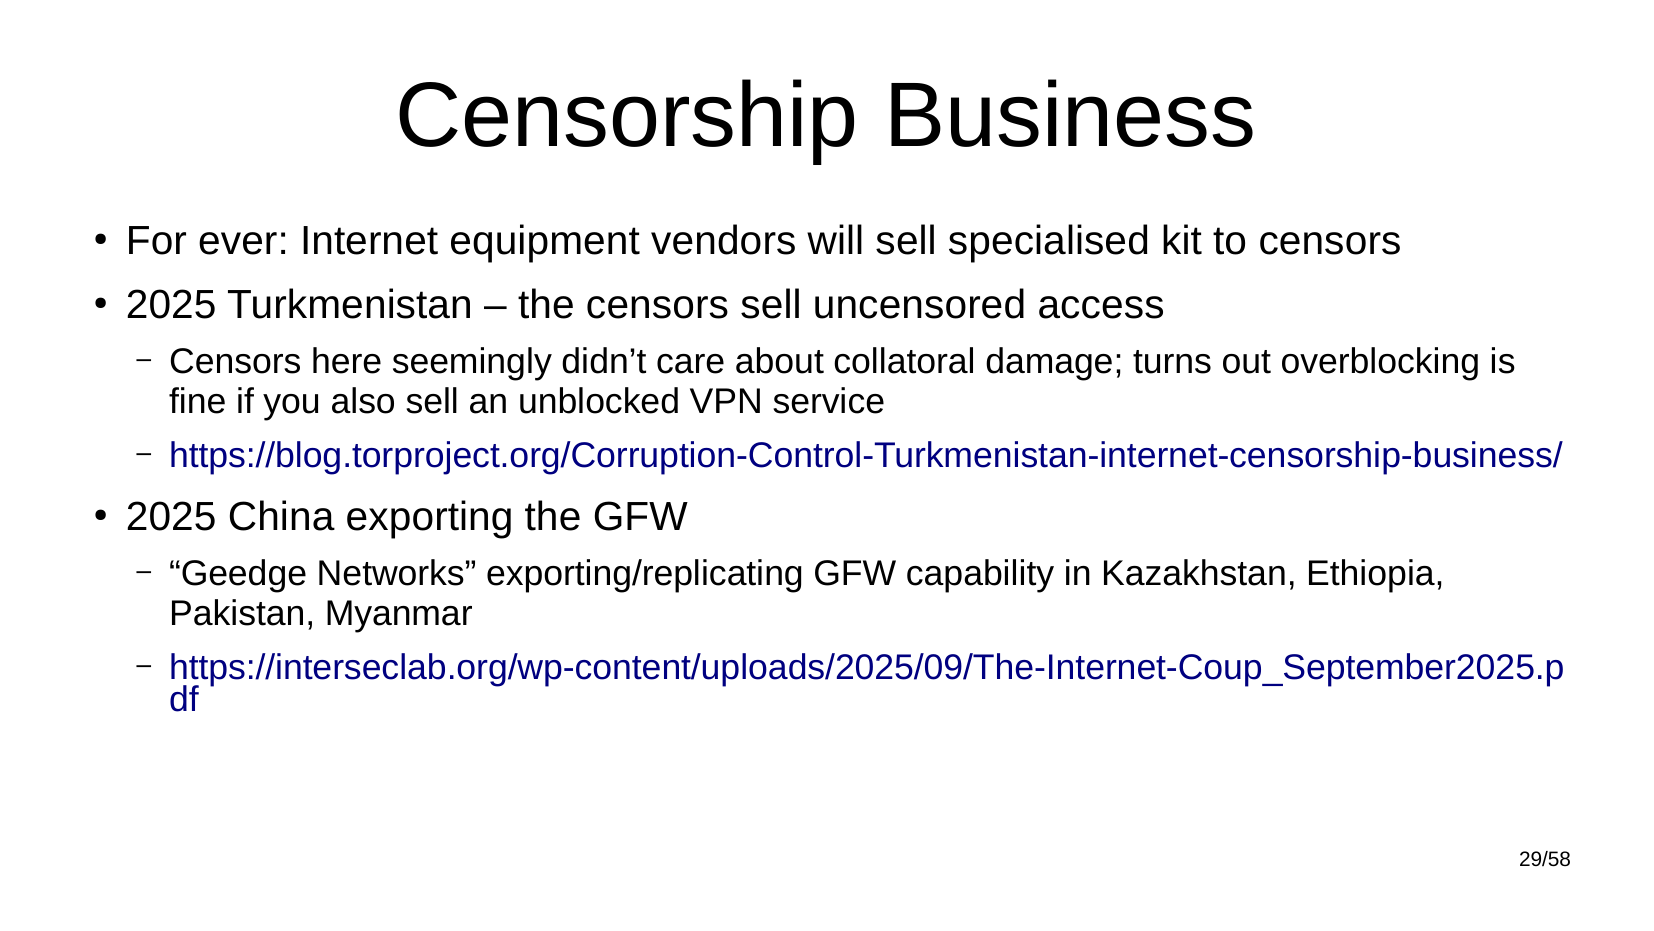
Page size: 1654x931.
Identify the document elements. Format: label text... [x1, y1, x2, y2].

list For ever: Internet equipment vendors will sell specialised kit to censors 2025 Turkmenistan – the censors sell uncensored access Censors here seemingly didn’t care about collatoral damage; turns out overblocking is fine if you also sell an unblocked VPN service https://blog.torproject.org/Corruption-Control-Turkmenistan-internet-censorship-business/ 2025 China exporting the GFW “Geedge Networks” exporting/replicating GFW capability in Kazakhstan, Ethiopia, Pakistan, Myanmar https://interseclab.org/wp-content/uploads/2025/09/The-Internet-Coup_September2025.pdf [82, 217, 1571, 758]
title Censorship Business [82, 37, 1571, 193]
